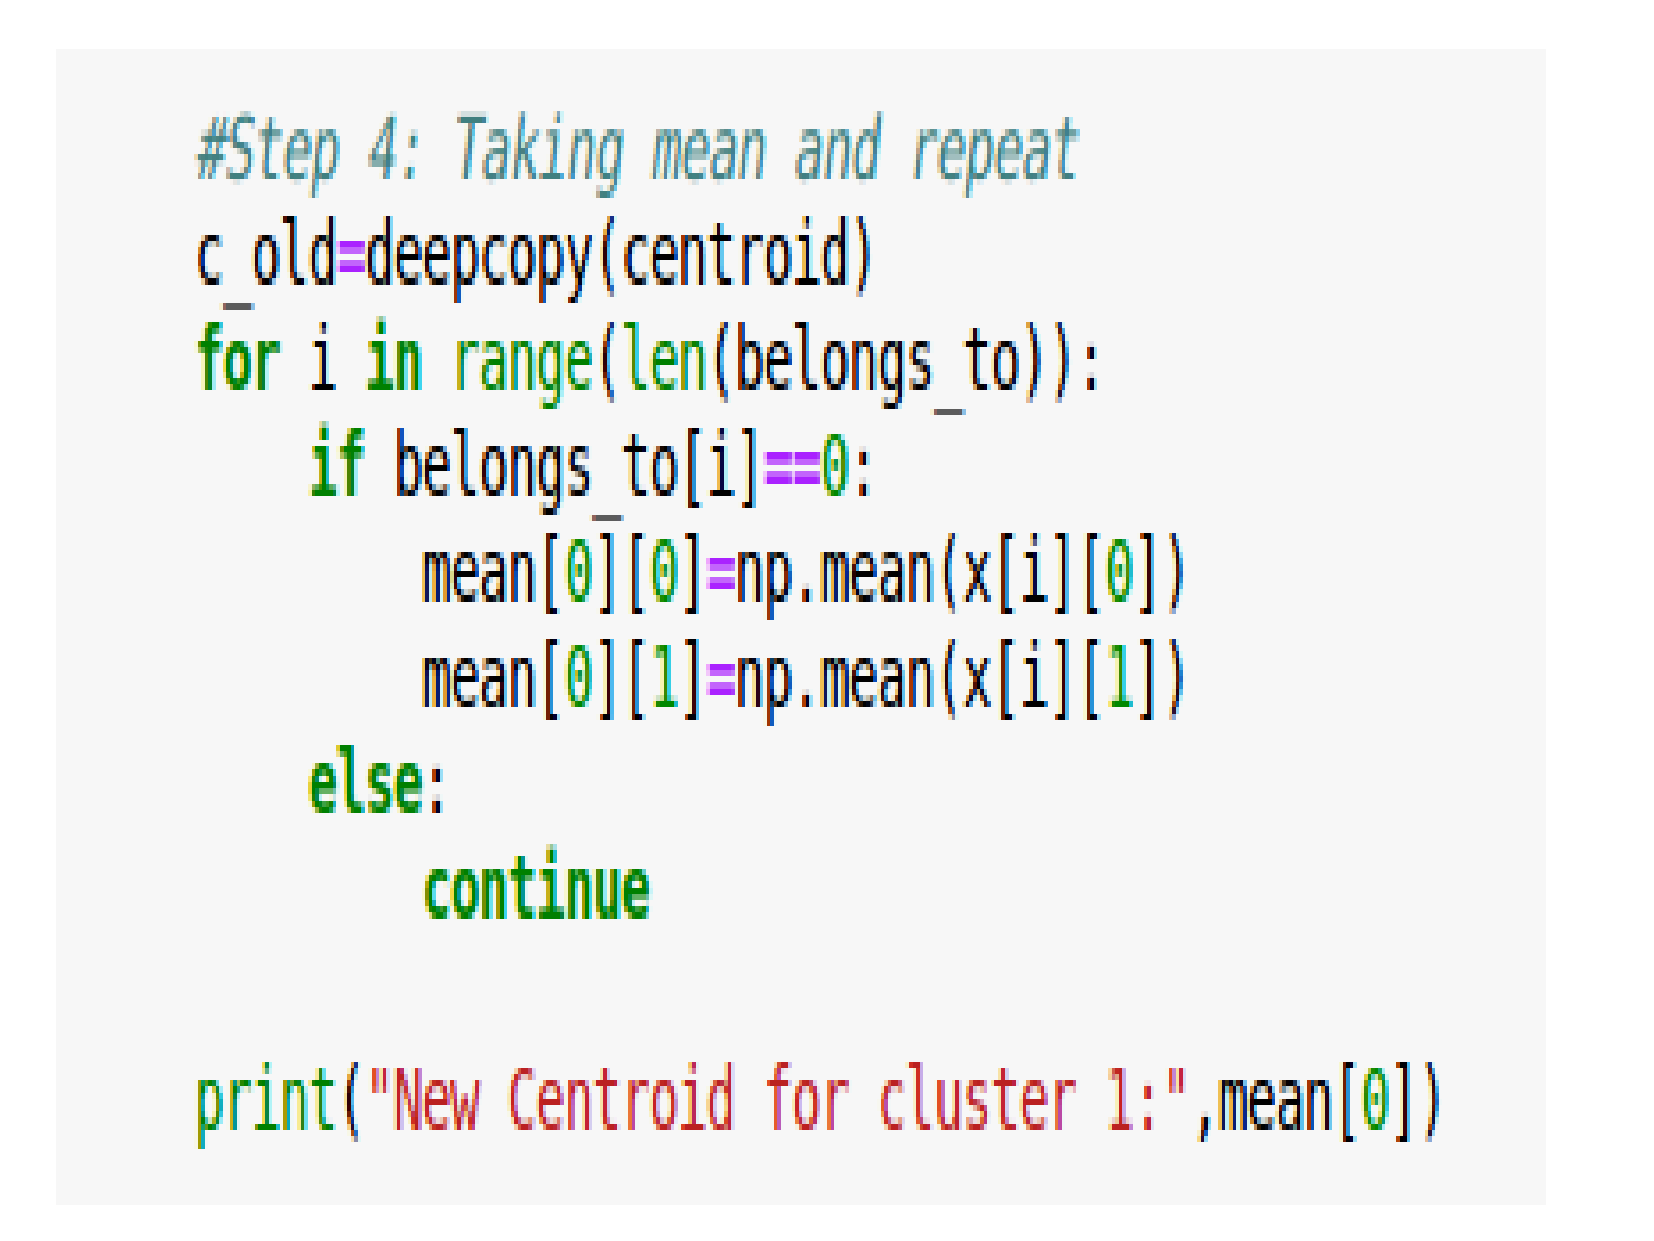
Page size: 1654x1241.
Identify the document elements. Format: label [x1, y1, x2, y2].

picture [56, 49, 1546, 1206]
